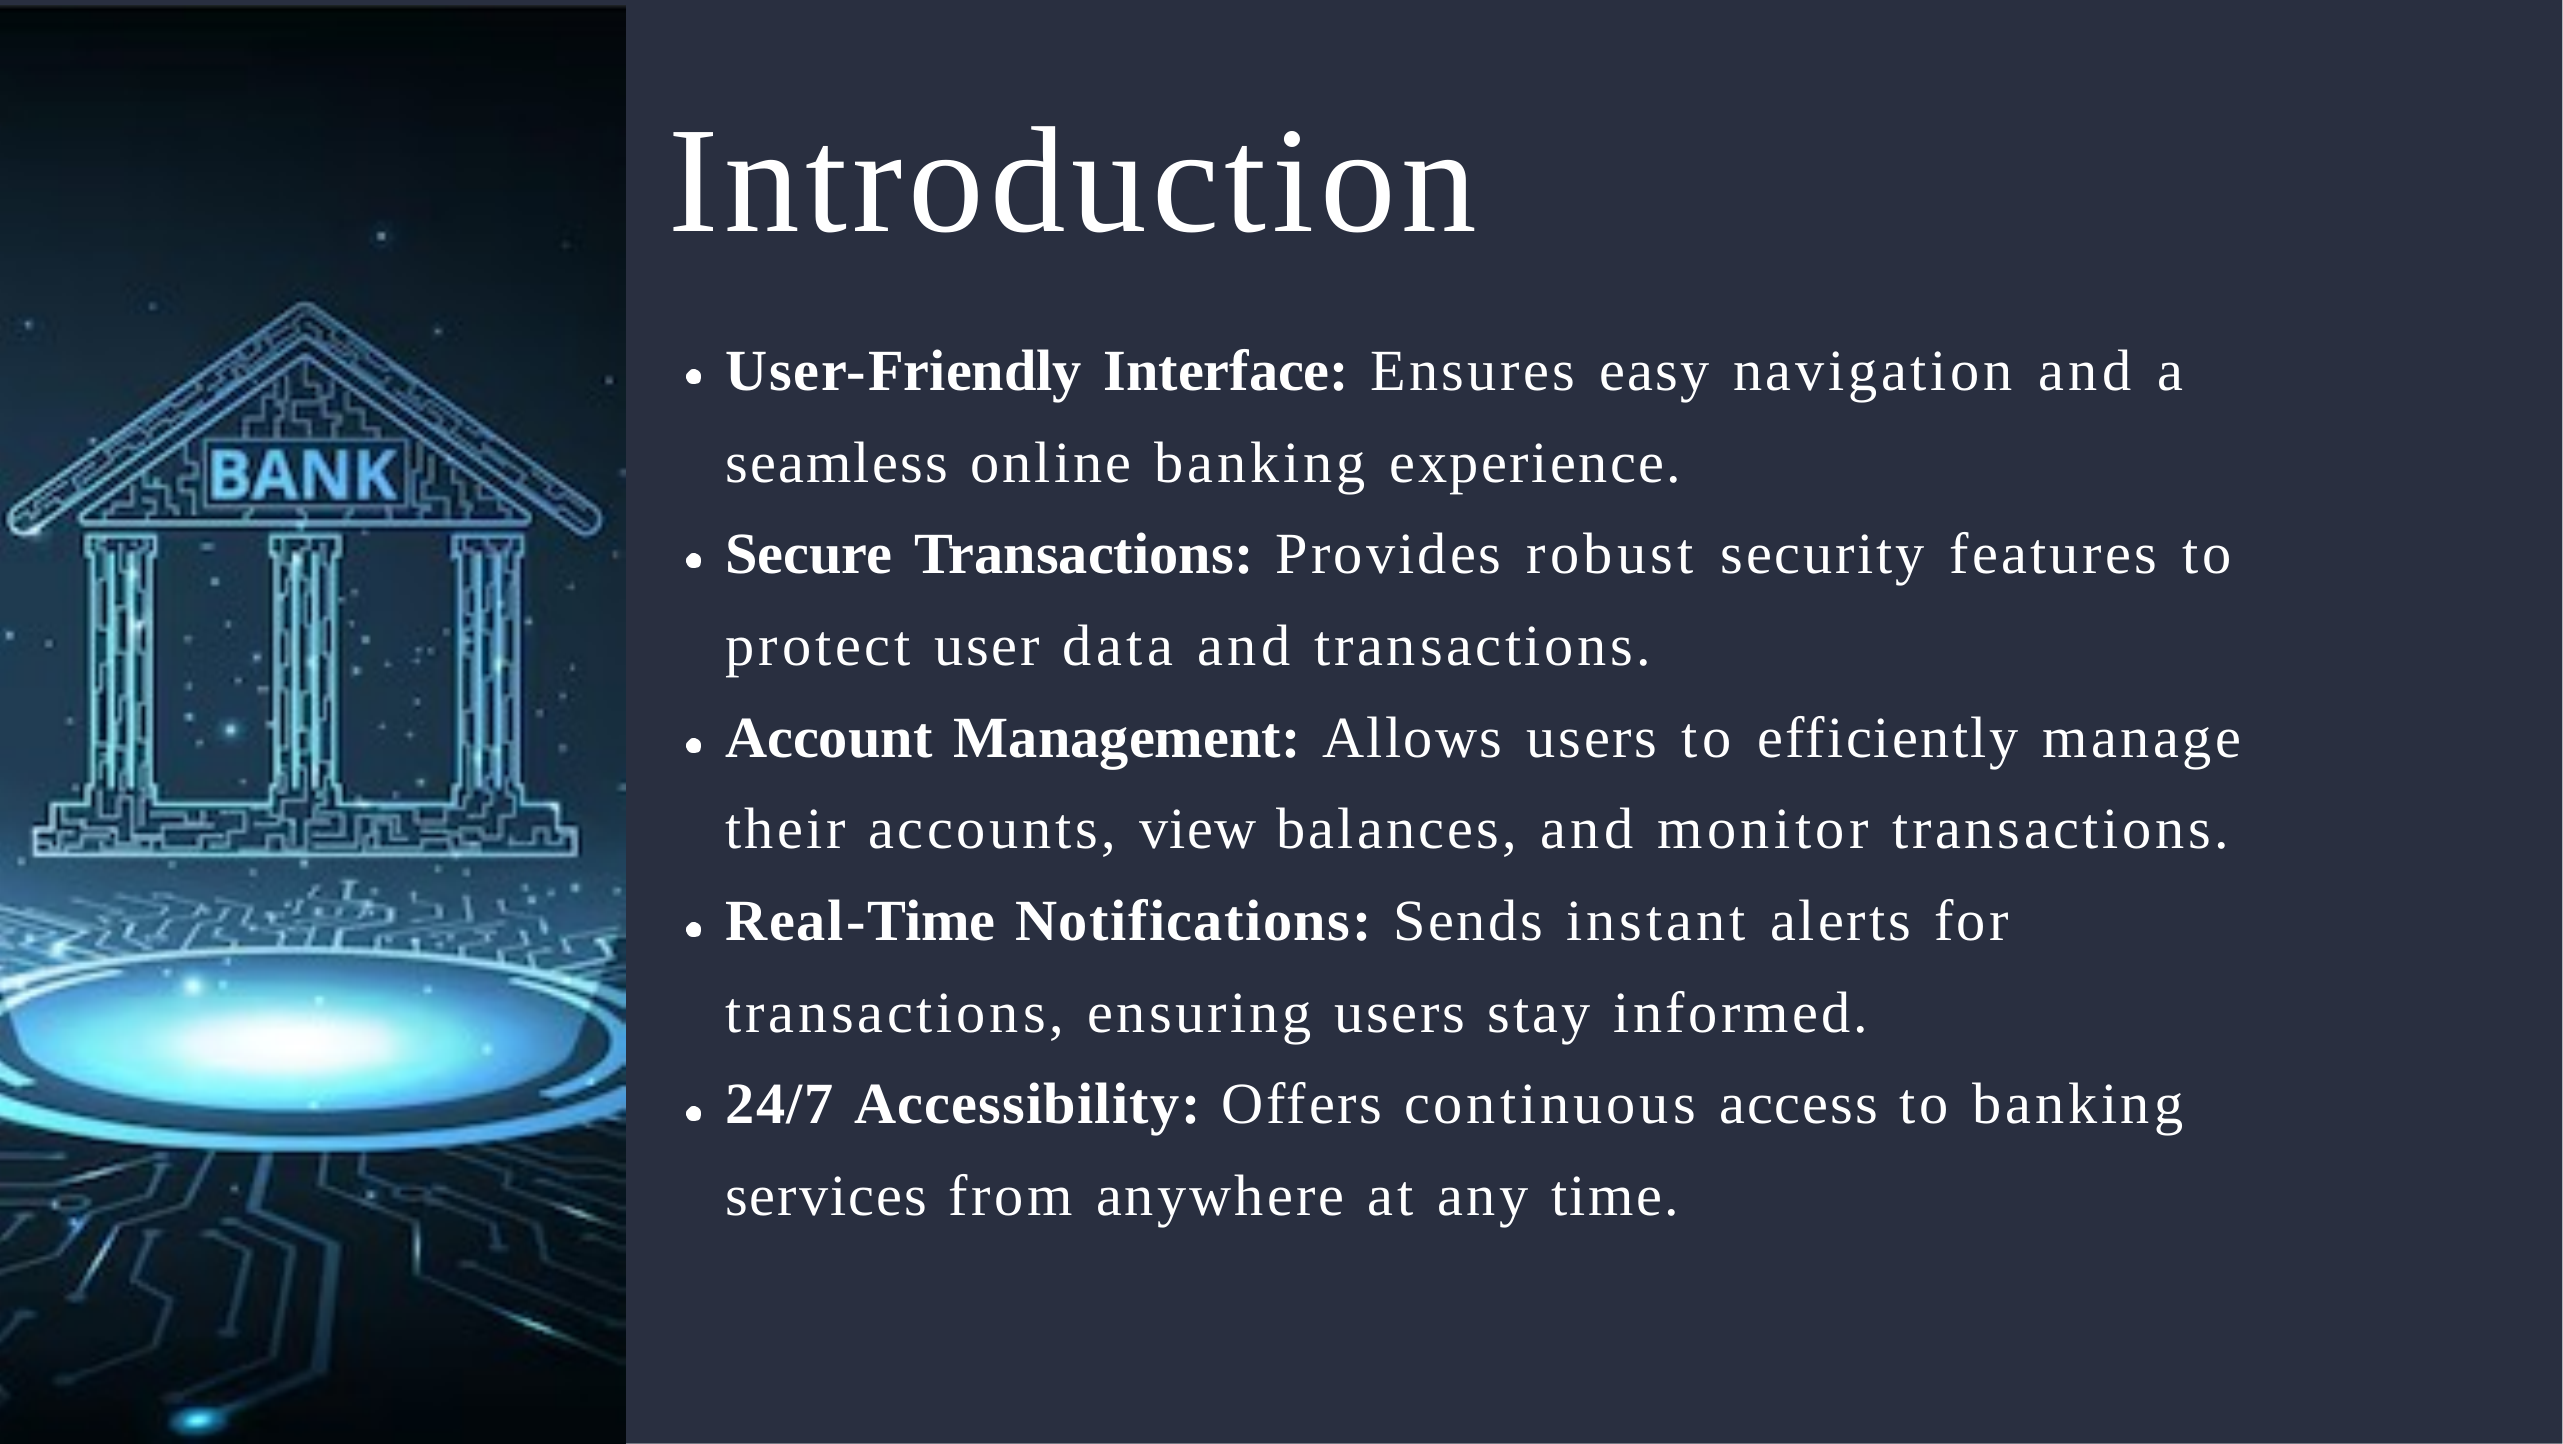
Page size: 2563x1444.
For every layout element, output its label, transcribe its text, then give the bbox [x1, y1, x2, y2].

picture [686, 738, 701, 753]
picture [0, 5, 626, 1444]
picture [686, 922, 701, 937]
list User-Friendly Interface: Ensures easy navigation and a seamless online banking experience. Secure Transactions: Provides robust security features to protect user data and transactions. Account Management: Allows users to efficiently manage their accounts, view balances, and monitor transactions. Real-Time Notifications: Sends instant alerts for transactions, ensuring users stay informed. 24/7 Accessibility: Offers continuous access to banking services from anywhere at any time. [723, 308, 2260, 1228]
title Introduction [475, 24, 2087, 322]
picture [686, 1106, 701, 1121]
picture [686, 553, 701, 568]
picture [686, 369, 701, 384]
